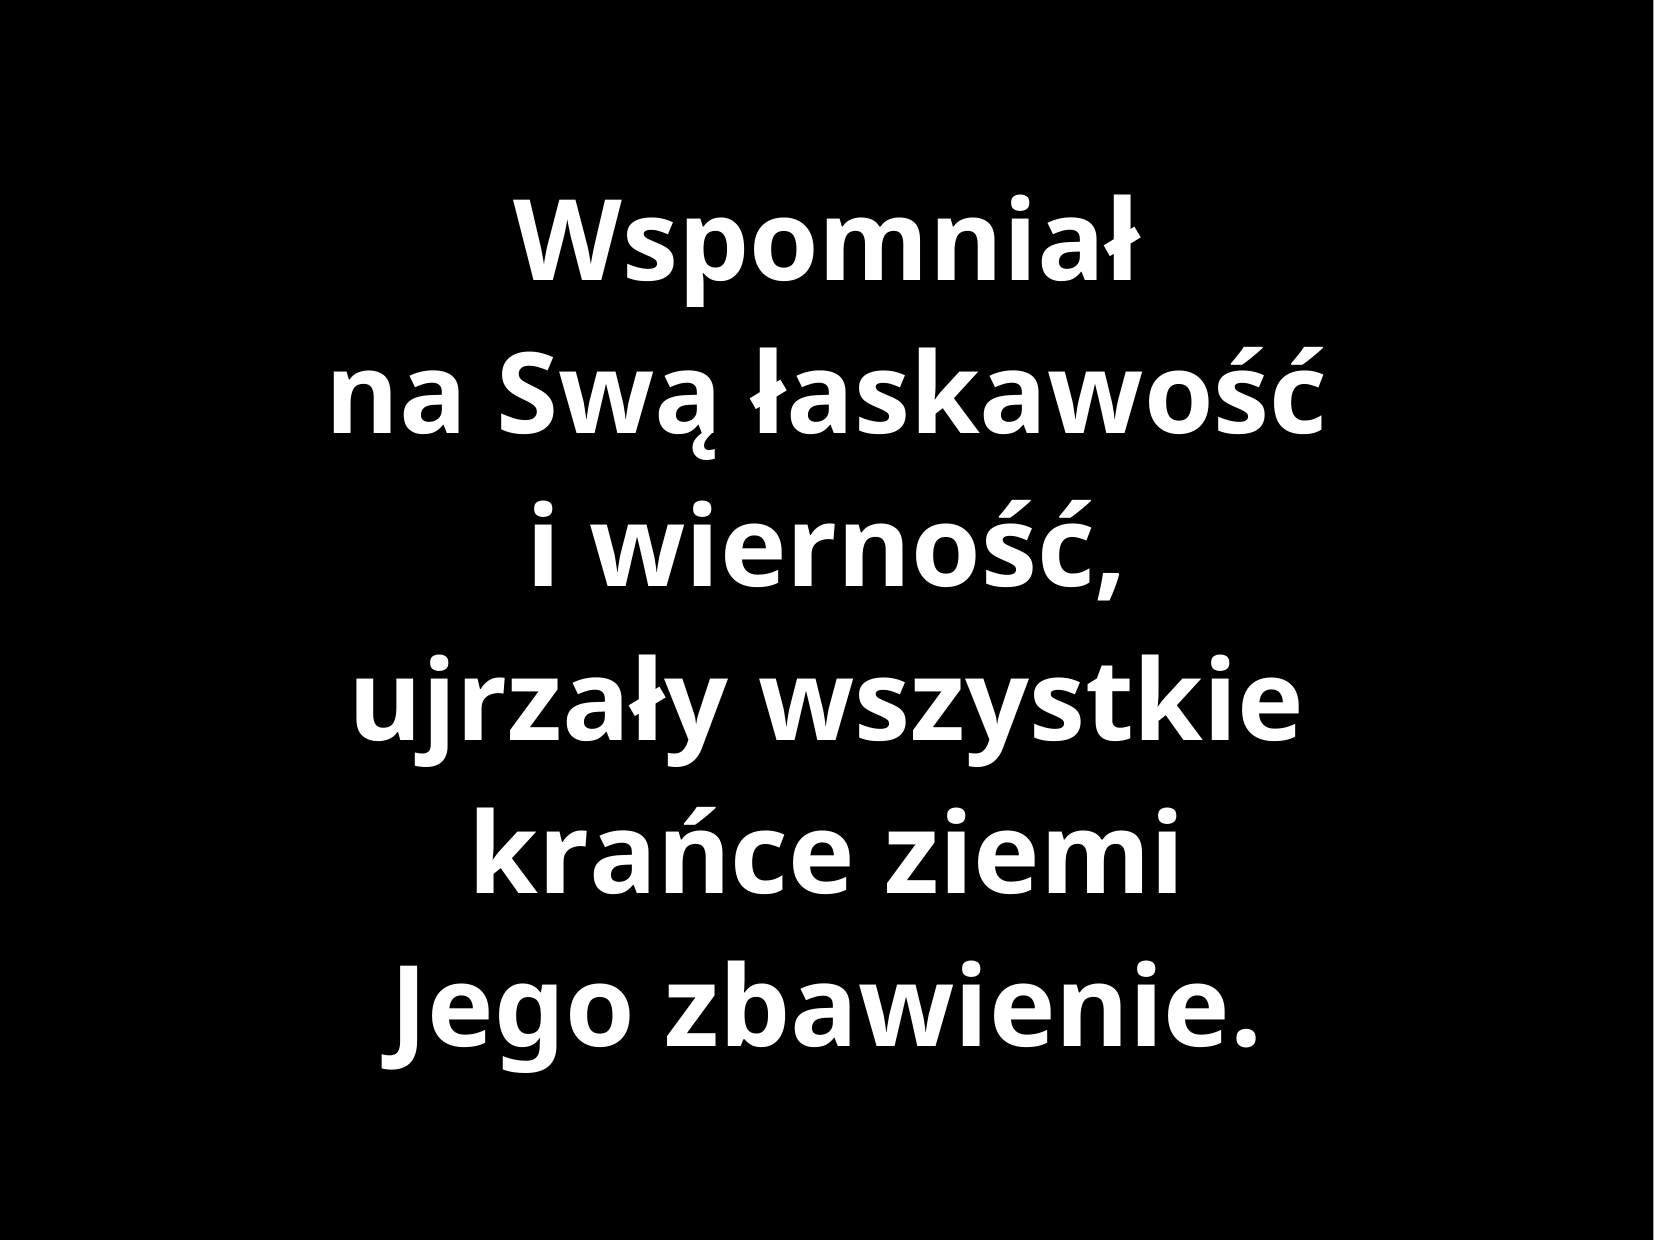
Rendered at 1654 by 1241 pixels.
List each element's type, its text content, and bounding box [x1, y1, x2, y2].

title Wspomniał na Swą łaskawość i wierność, ujrzały wszystkie krańce ziemi Jego zbawienie. [0, 0, 1654, 1240]
